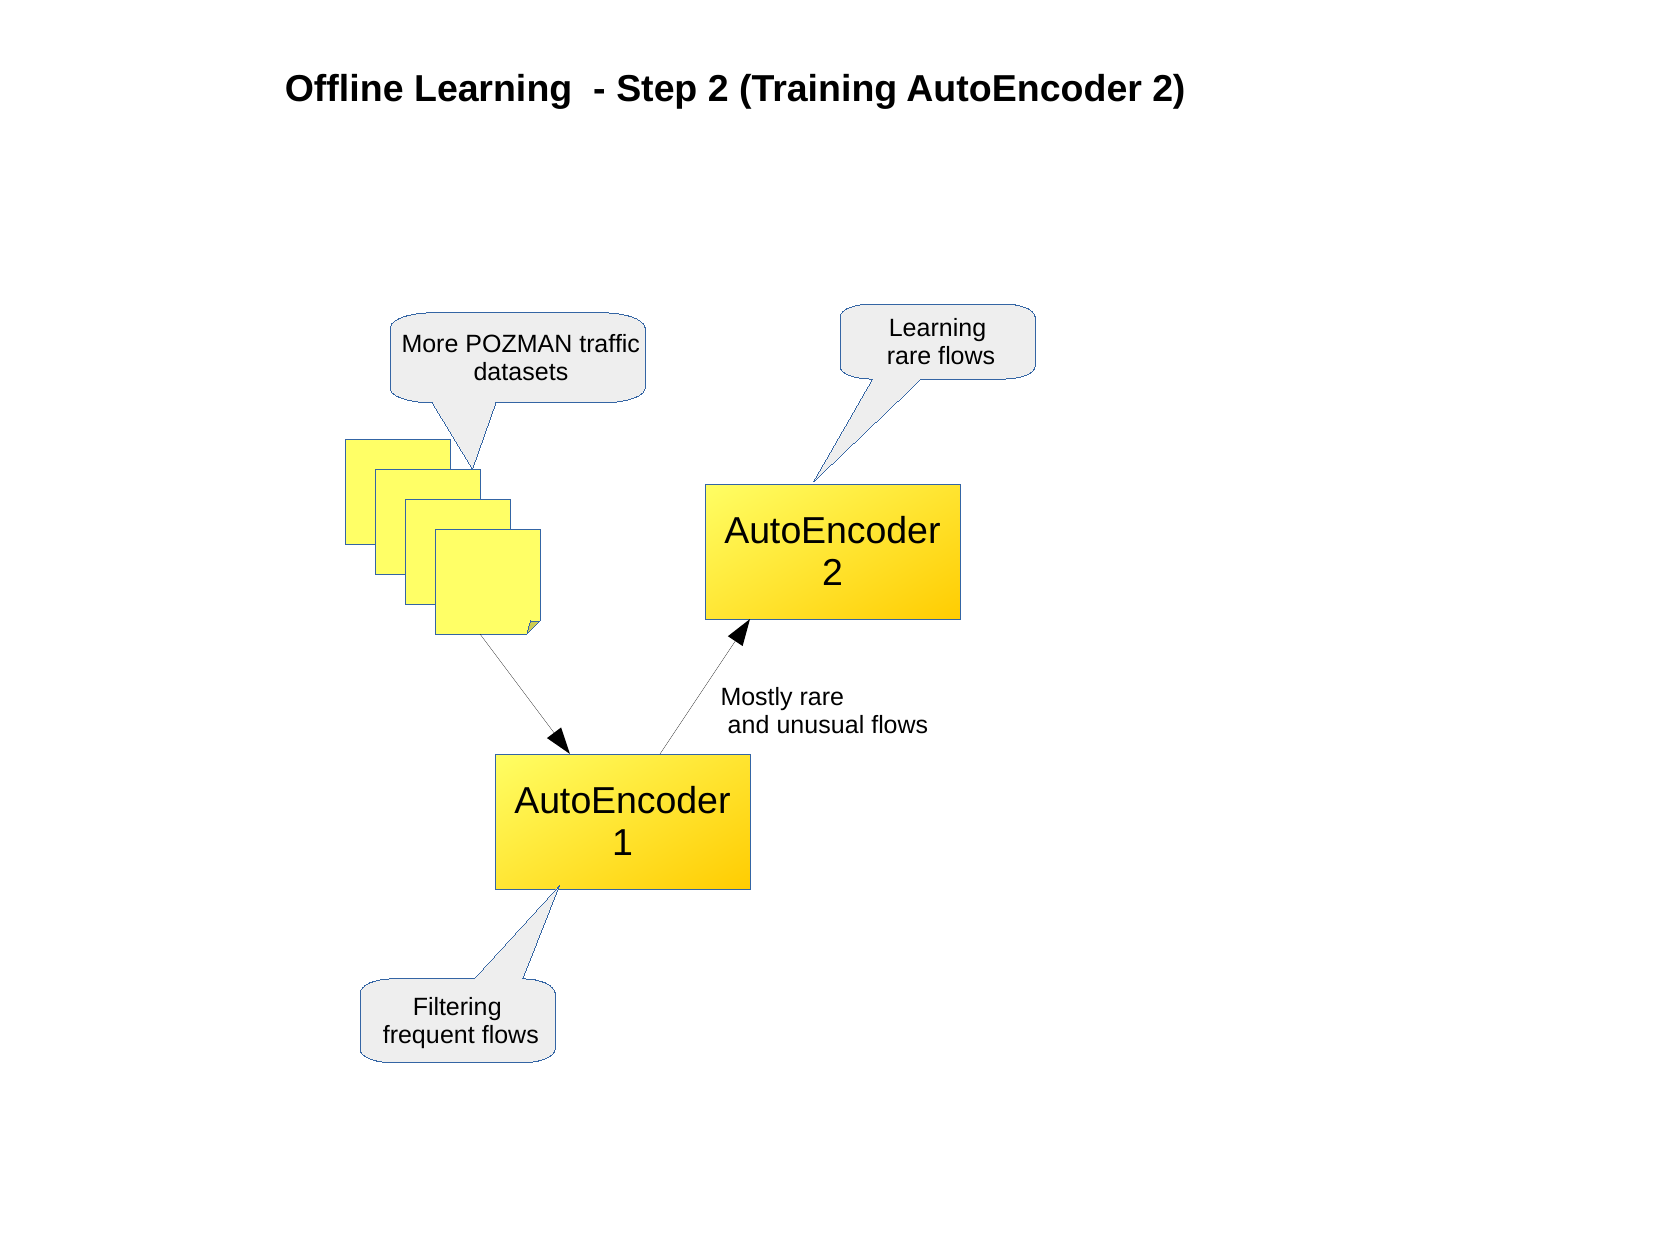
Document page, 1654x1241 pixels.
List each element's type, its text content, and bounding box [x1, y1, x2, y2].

text_box Offline Learning - Step 2 (Training AutoEncoder 2) [270, 60, 1202, 117]
text_box Learning rare flows [813, 304, 1036, 482]
text_box AutoEncoder 1 [495, 754, 751, 890]
text_box More POZMAN traffic datasets [390, 312, 646, 470]
text_box AutoEncoder 2 [705, 484, 961, 620]
text_box [345, 439, 541, 635]
text_box Mostly rare and unusual flows [705, 674, 944, 746]
text_box Filtering frequent flows [360, 885, 560, 1063]
